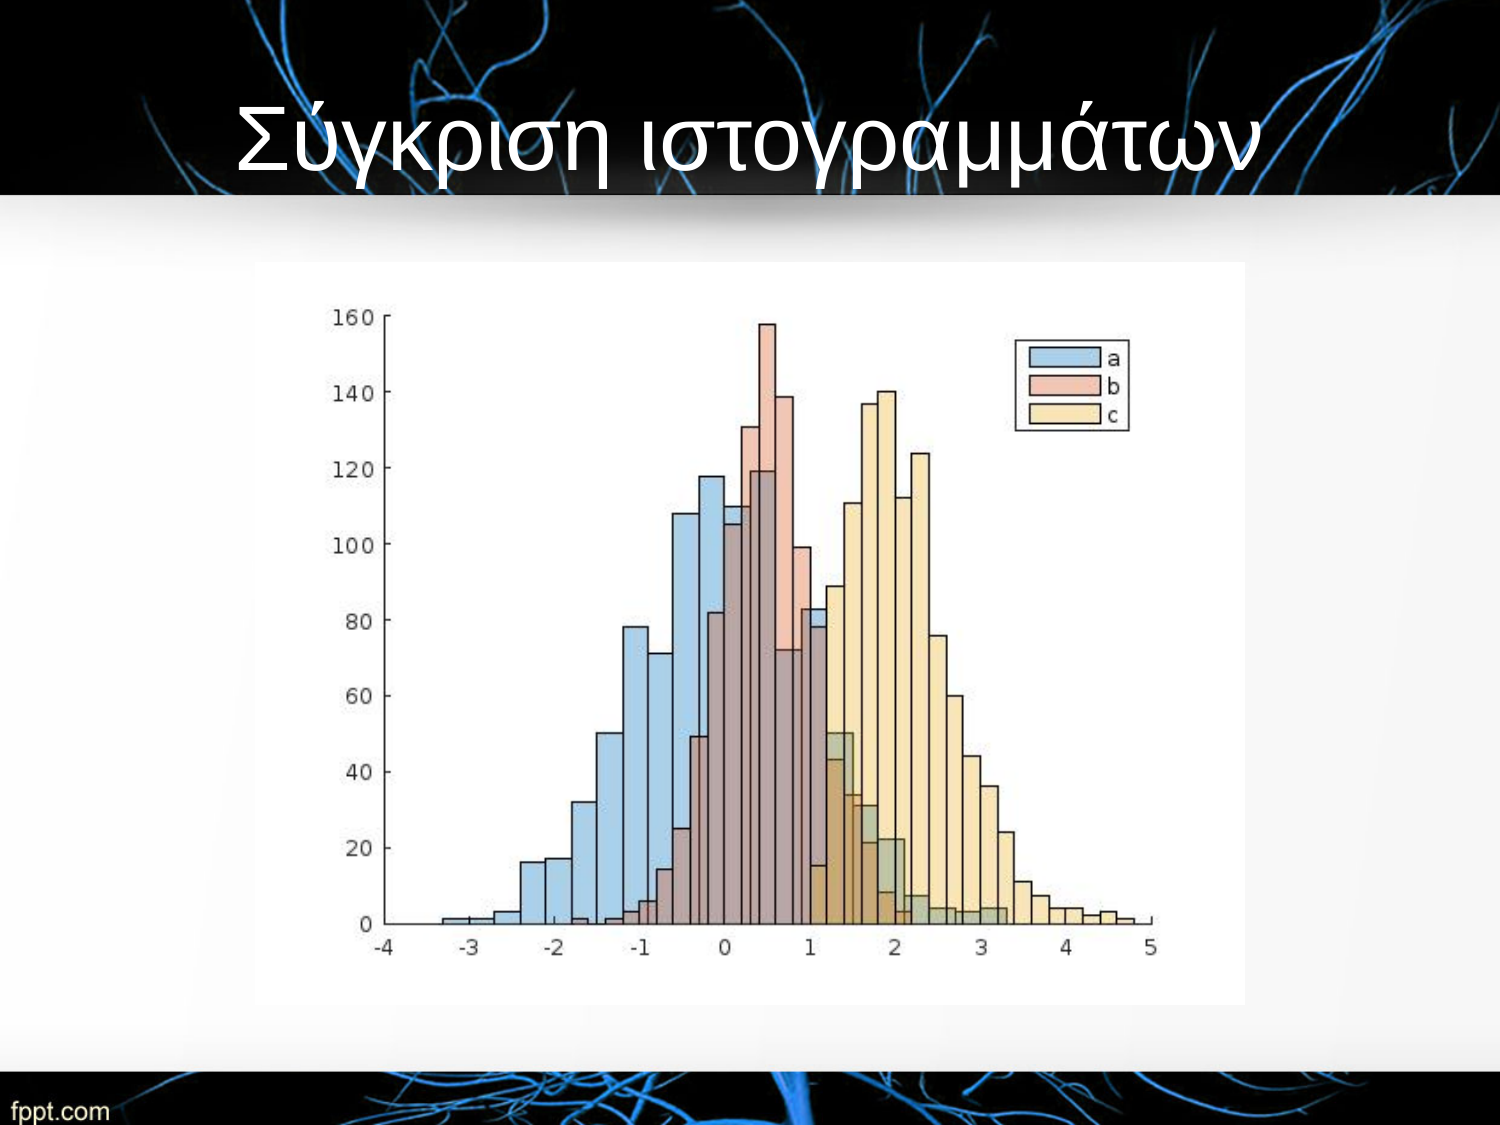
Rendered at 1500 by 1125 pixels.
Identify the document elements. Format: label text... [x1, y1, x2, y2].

title Σύγκριση ιστογραμμάτων [75, 45, 1425, 233]
picture [0, 0, 1500, 1125]
